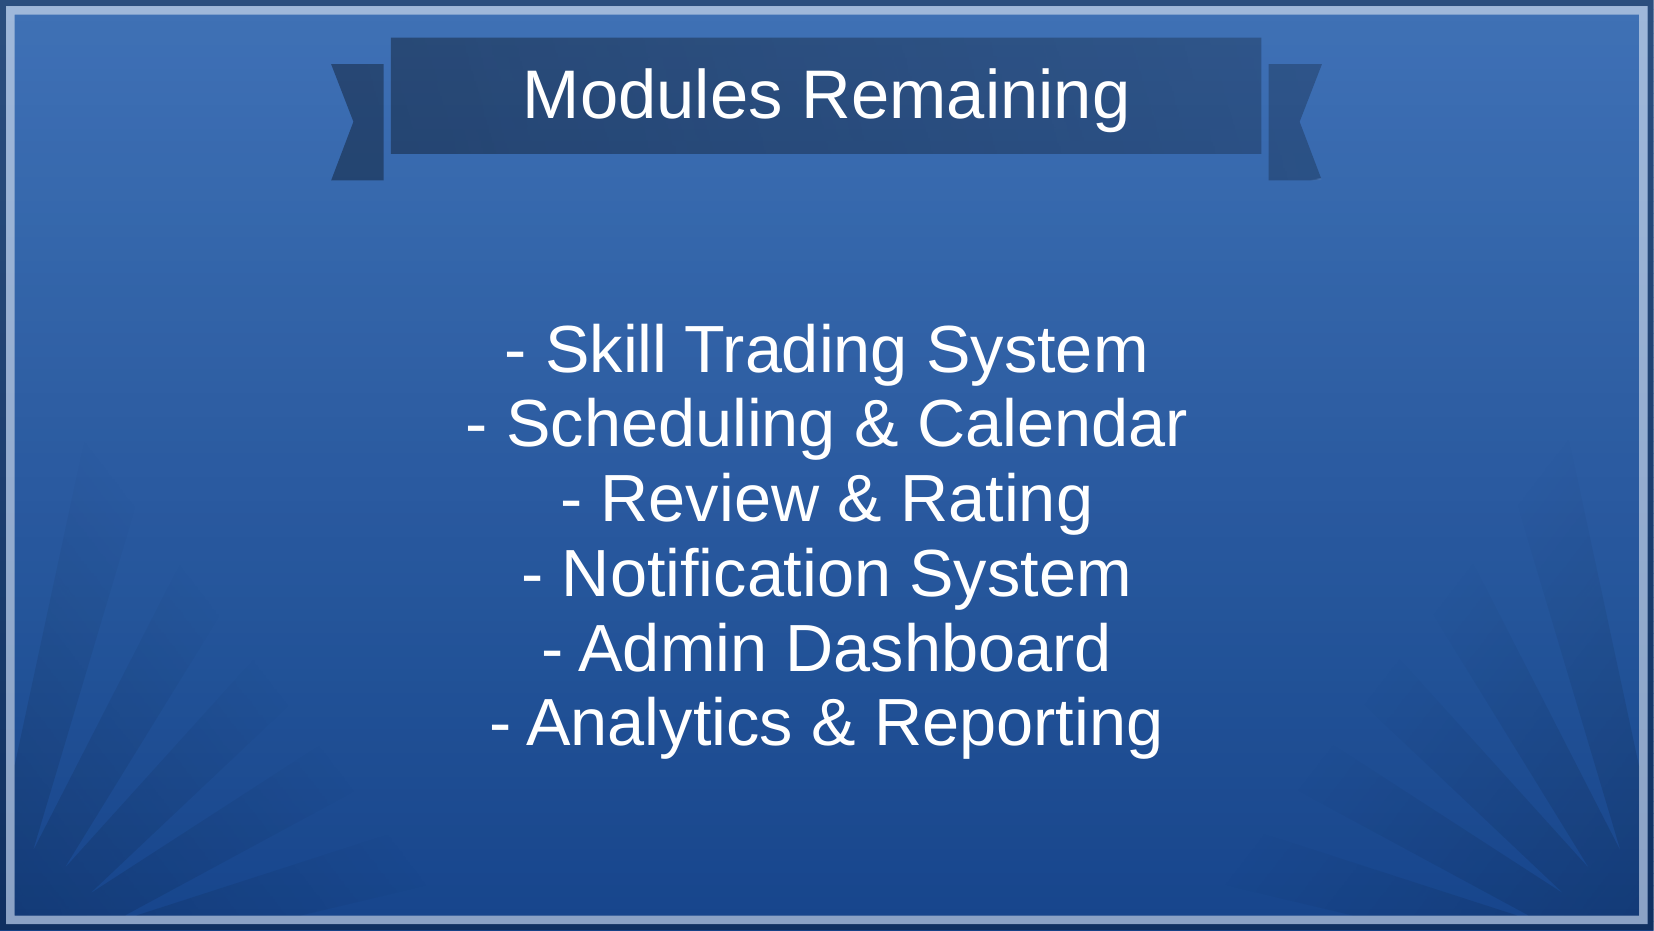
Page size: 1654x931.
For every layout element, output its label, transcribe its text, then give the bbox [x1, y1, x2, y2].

subtitle - Skill Trading System - Scheduling & Calendar - Review & Rating - Notification System - Admin Dashboard - Analytics & Reporting [82, 224, 1571, 848]
title Modules Remaining [389, 35, 1264, 154]
